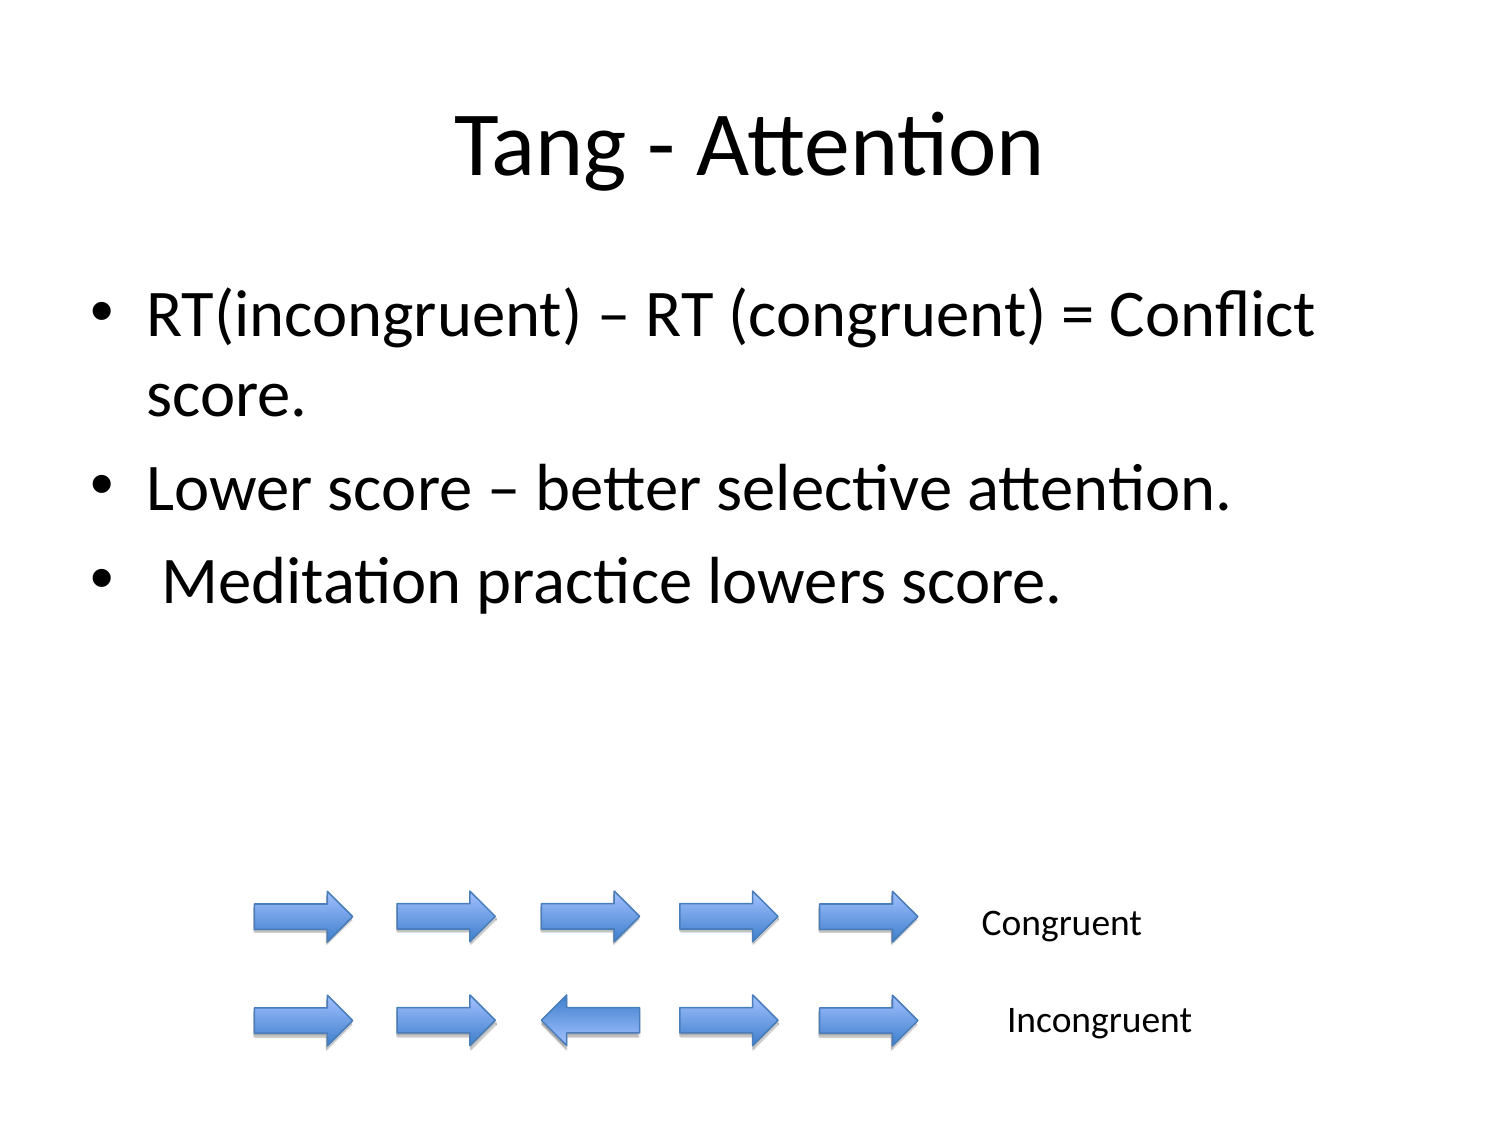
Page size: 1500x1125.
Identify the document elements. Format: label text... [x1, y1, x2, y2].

list RT(incongruent) – RT (congruent) = Conflict score. Lower score – better selective attention. Meditation practice lowers score. [75, 262, 1413, 805]
text_box [679, 891, 778, 942]
text_box Congruent [966, 891, 1158, 951]
text_box [819, 995, 918, 1046]
text_box [819, 891, 918, 942]
text_box [397, 891, 496, 942]
text_box [541, 891, 640, 942]
text_box [254, 891, 353, 942]
text_box [679, 994, 778, 1046]
text_box [541, 994, 640, 1046]
text_box [397, 994, 496, 1046]
text_box [254, 995, 353, 1046]
text_box Incongruent [992, 987, 1208, 1048]
title Tang - Attention [75, 45, 1425, 233]
